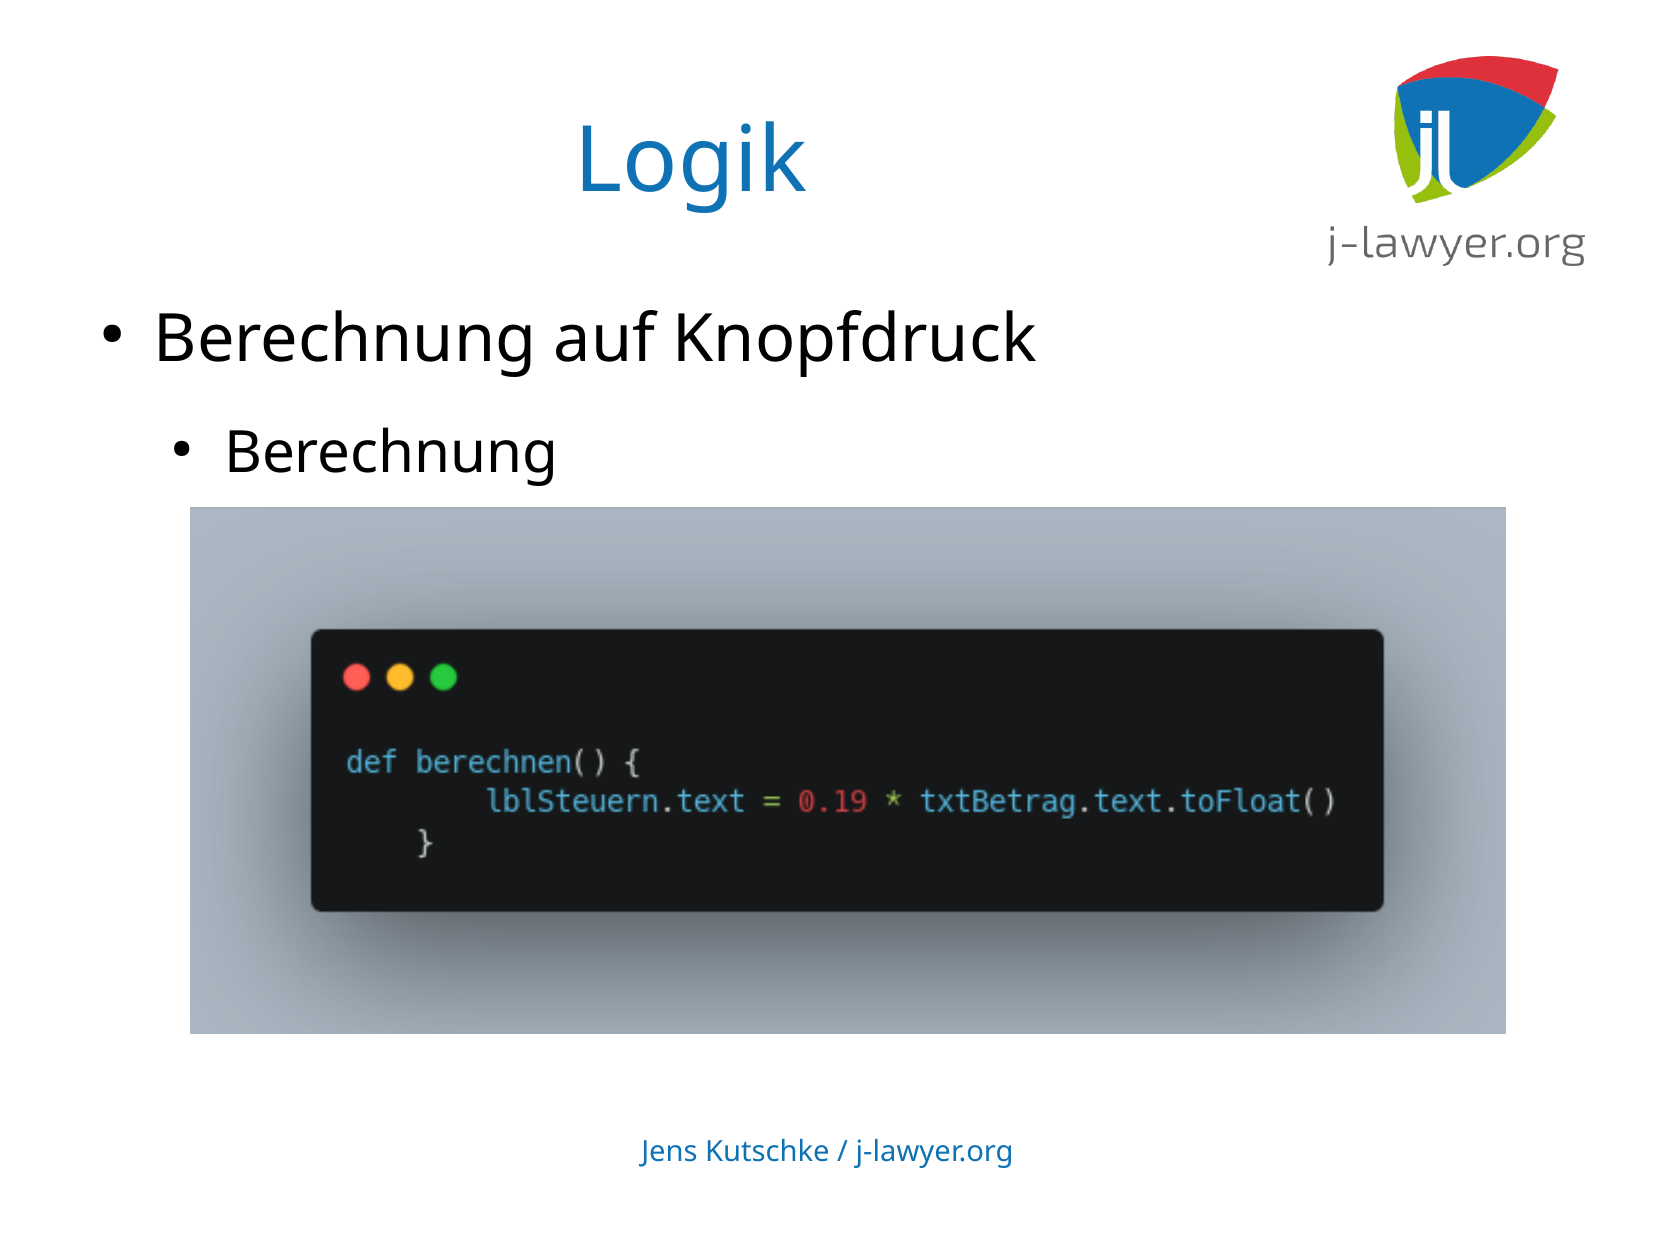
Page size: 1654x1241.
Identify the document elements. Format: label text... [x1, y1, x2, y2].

picture [1328, 56, 1585, 266]
list Berechnung auf Knopfdruck Berechnung [82, 290, 1571, 1010]
title Logik [82, 52, 1300, 260]
picture [190, 506, 1506, 1034]
